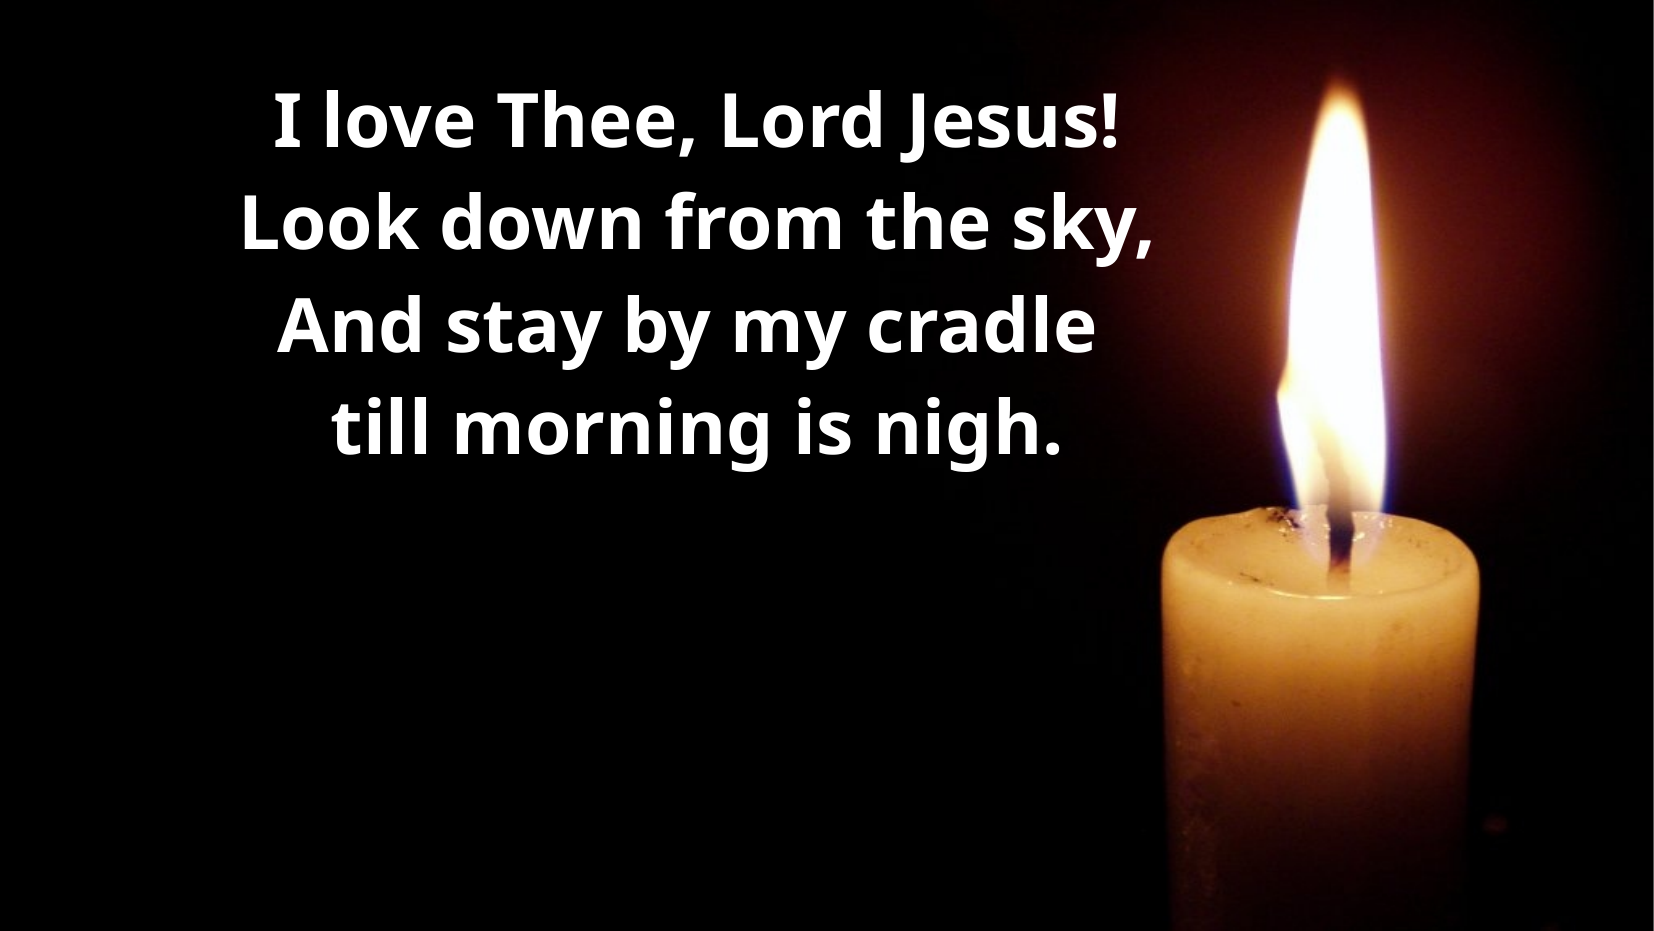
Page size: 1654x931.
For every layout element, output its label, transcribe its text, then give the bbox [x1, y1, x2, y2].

text_box I love Thee, Lord Jesus! Look down from the sky, And stay by my cradle till morning is nigh. [60, 60, 1336, 571]
picture [0, 0, 1654, 931]
